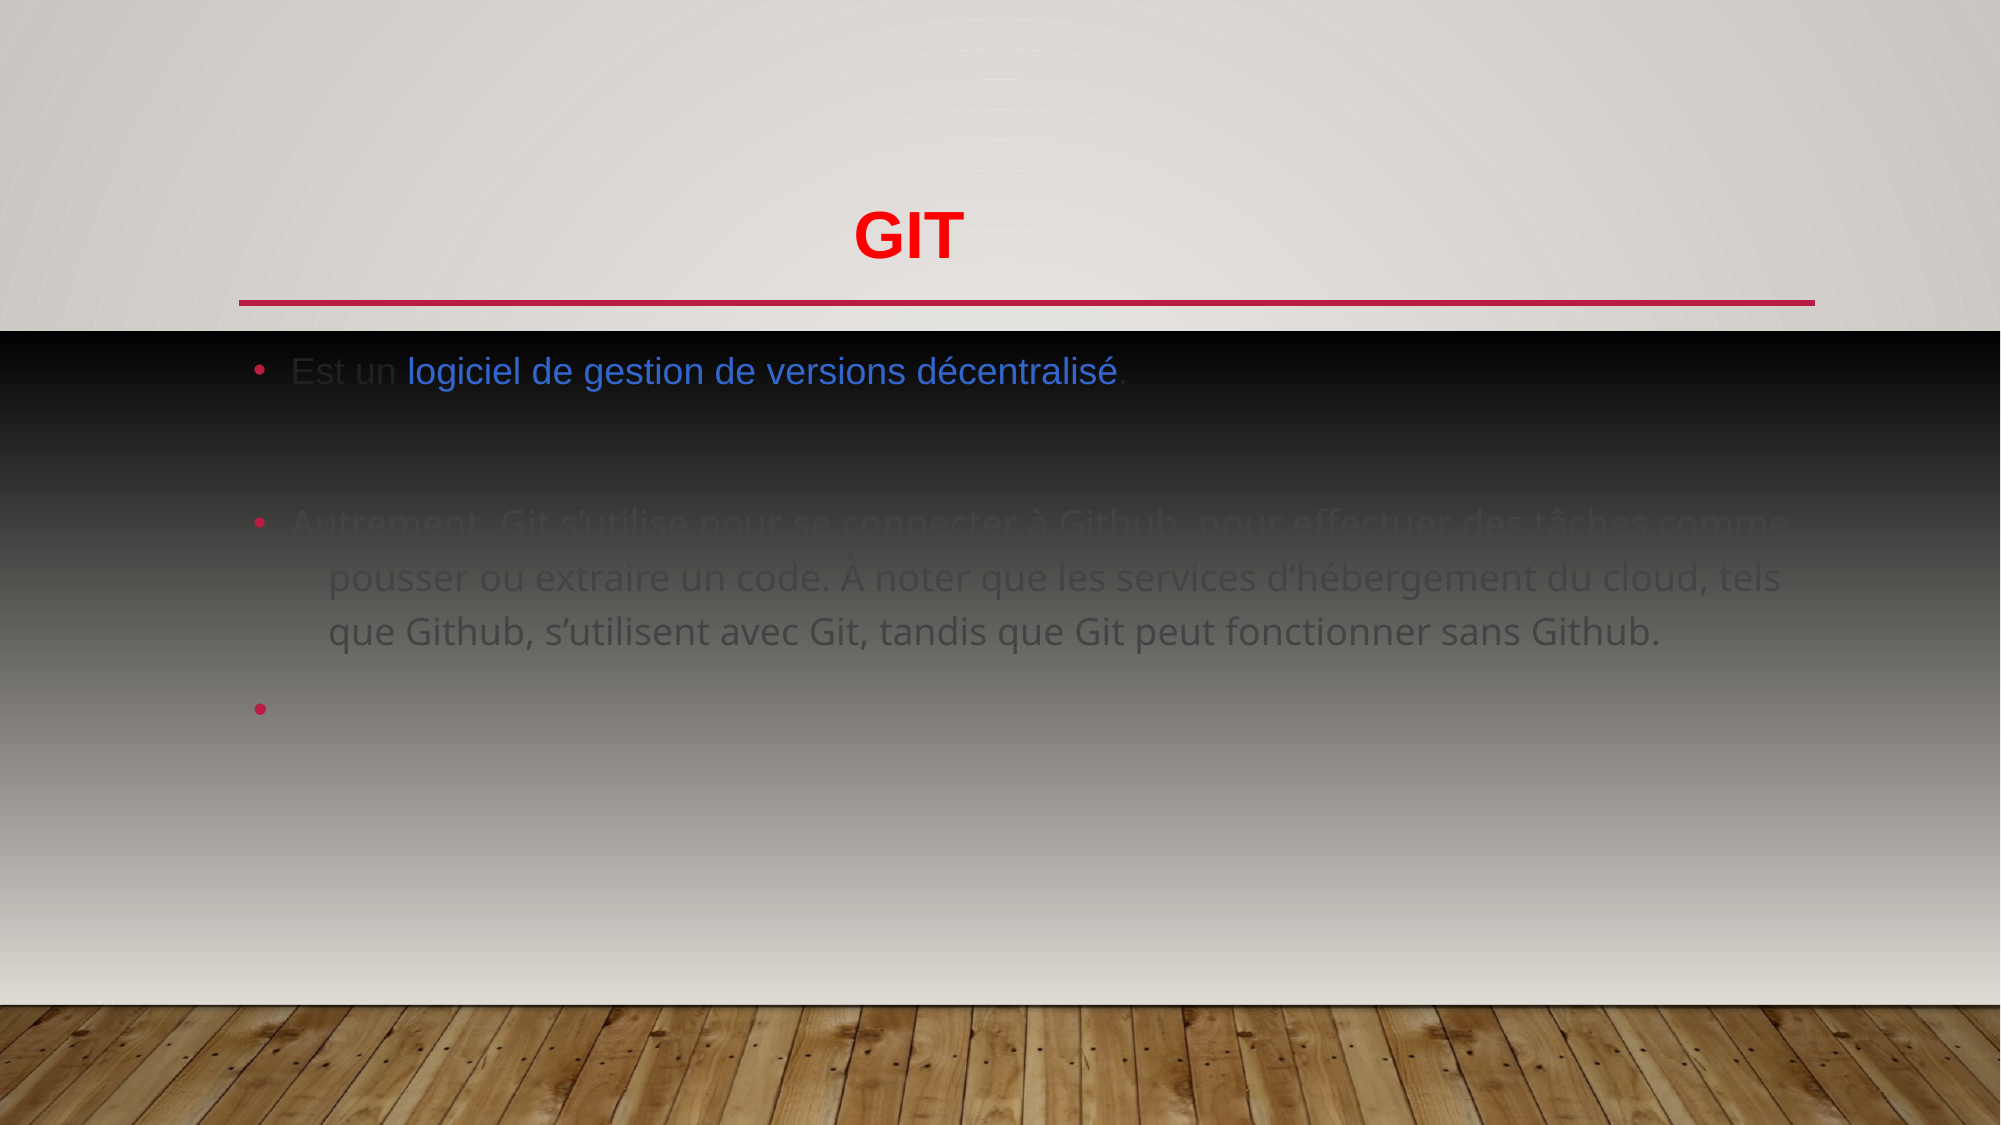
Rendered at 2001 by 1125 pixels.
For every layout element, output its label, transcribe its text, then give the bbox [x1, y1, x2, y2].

title Git [838, 193, 1162, 290]
list Est un logiciel de gestion de versions décentralisé. Autrement, Git s’utilise pour se connecter à Github, pour effectuer des tâches comme pousser ou extraire un code. À noter que les services d’hébergement du cloud, tels que Github, s’utilisent avec Git, tandis que Git peut fonctionner sans Github. [238, 330, 1814, 897]
